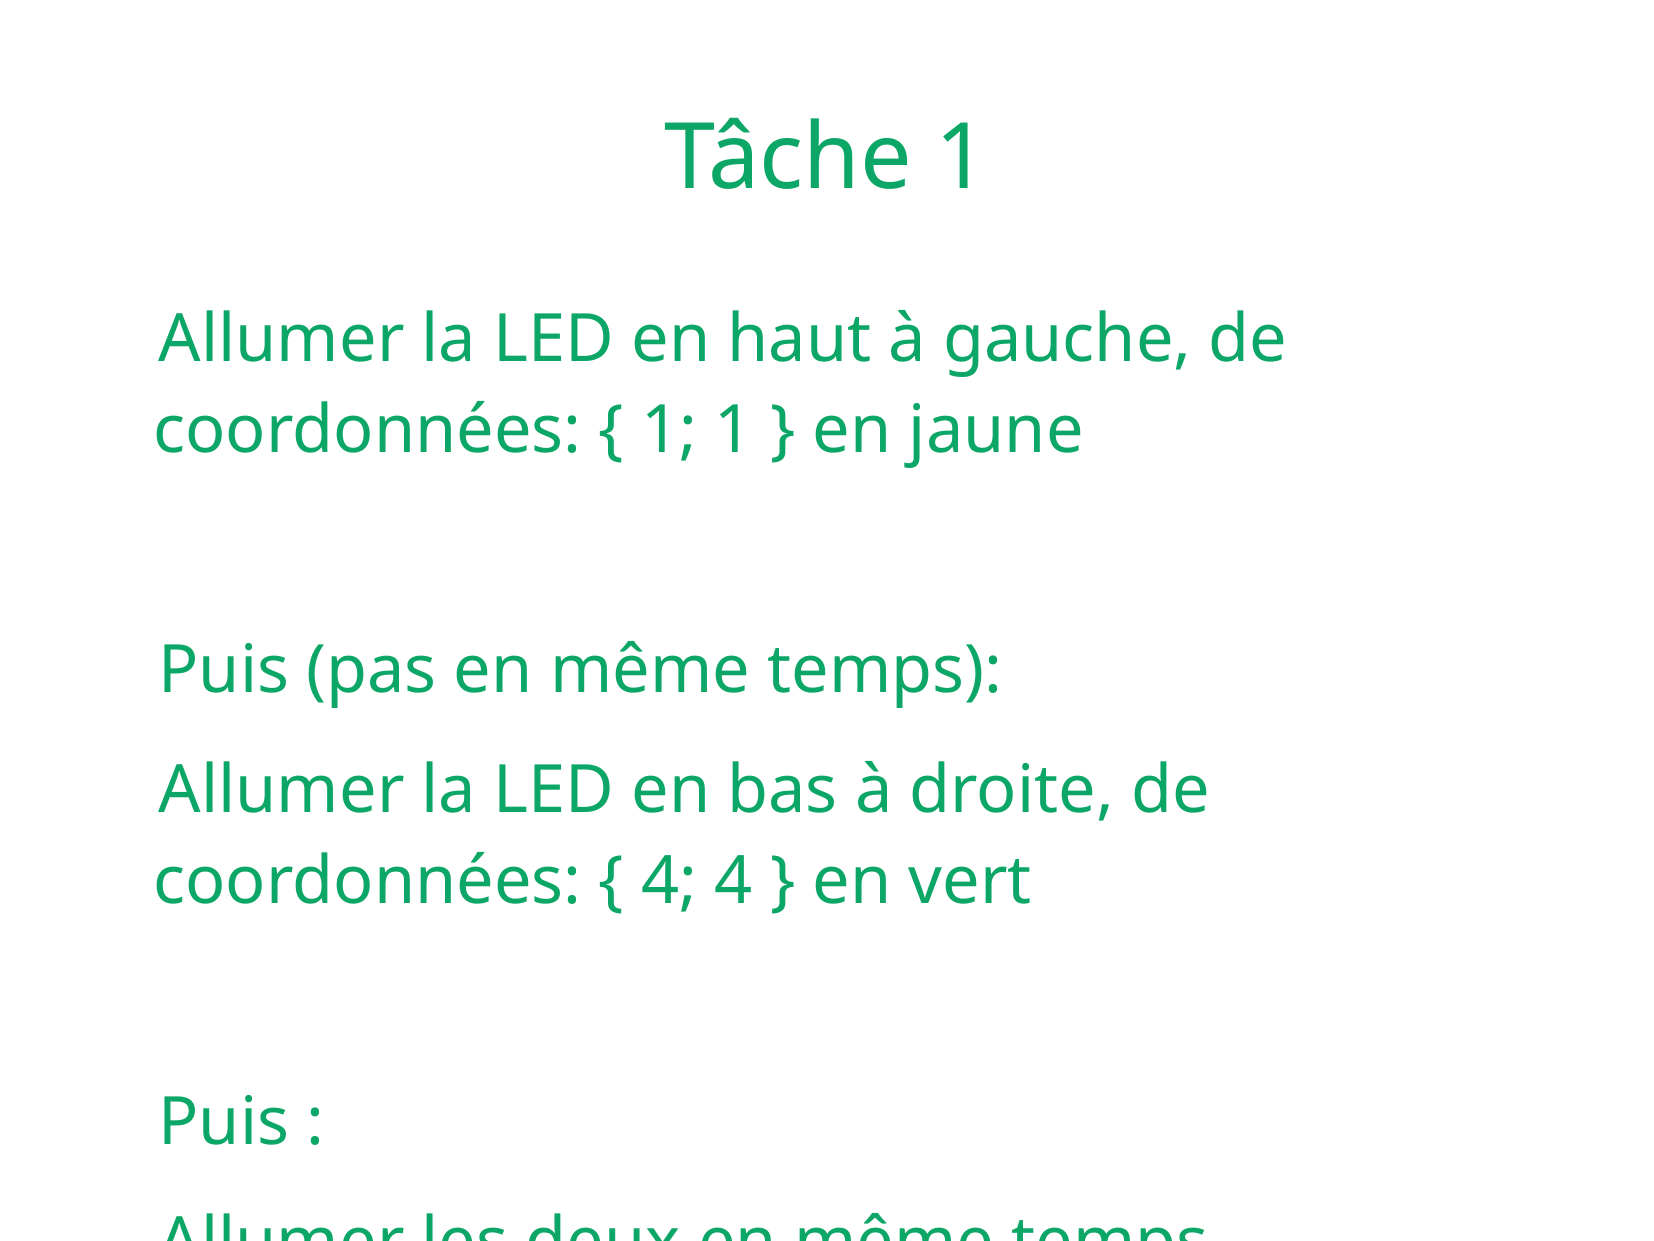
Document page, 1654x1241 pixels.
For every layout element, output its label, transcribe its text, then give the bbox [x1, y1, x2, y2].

title Tâche 1 [82, 49, 1571, 257]
list Allumer la LED en haut à gauche, de coordonnées: { 1; 1 } en jaune Puis (pas en même temps): Allumer la LED en bas à droite, de coordonnées: { 4; 4 } en vert Puis : Allumer les deux en même temps [82, 290, 1571, 1010]
